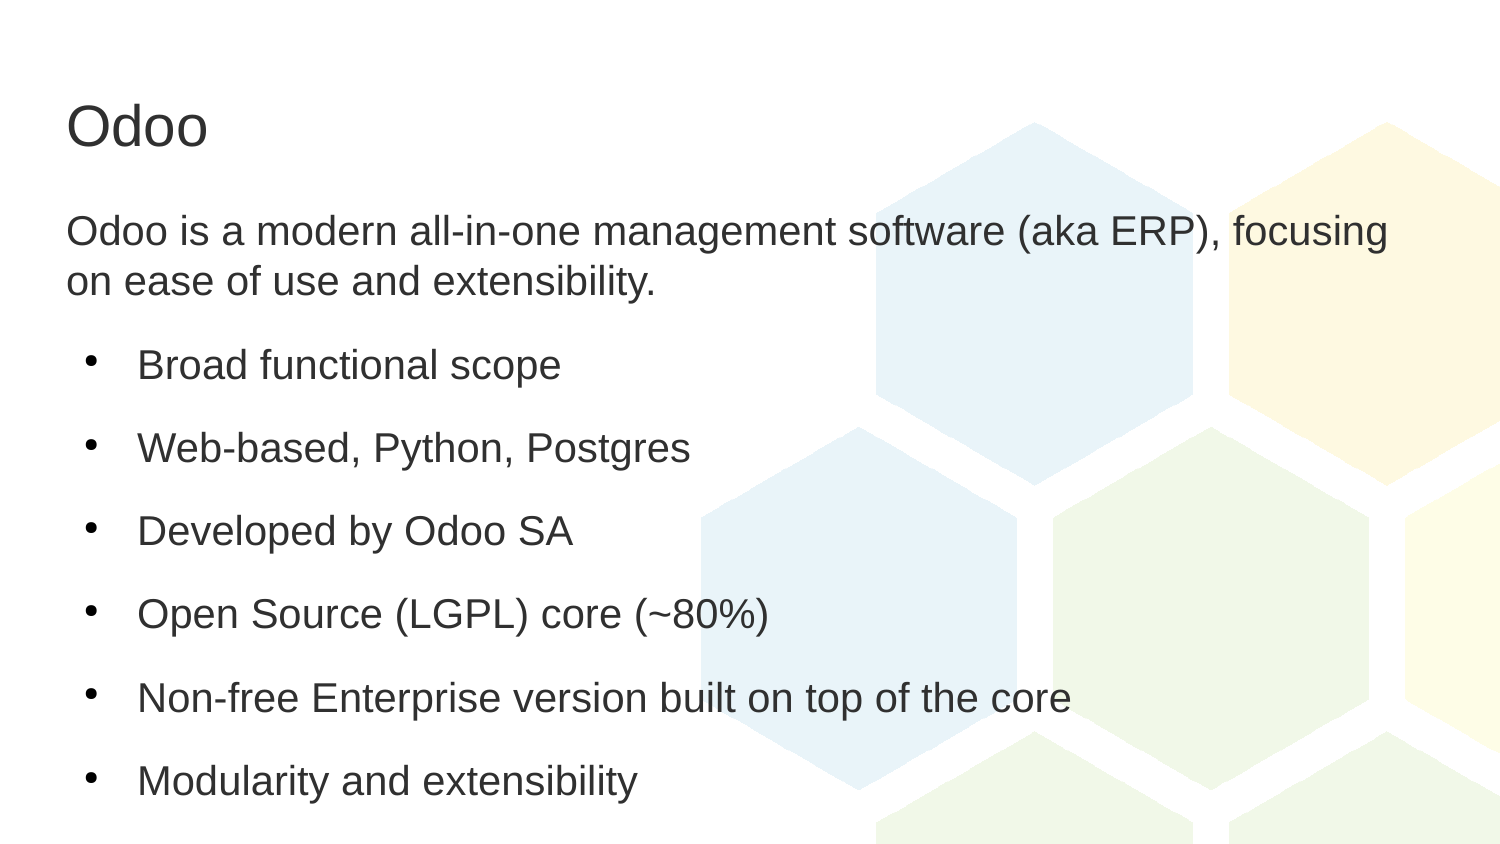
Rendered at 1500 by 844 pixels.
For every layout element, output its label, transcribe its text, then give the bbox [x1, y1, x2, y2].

list Odoo is a modern all-in-one management software (aka ERP), focusing on ease of use and extensibility. Broad functional scope Web-based, Python, Postgres Developed by Odoo SA Open Source (LGPL) core (~80%) Non-free Enterprise version built on top of the core Modularity and extensibility [51, 189, 1411, 763]
picture [0, 0, 1500, 844]
title Odoo [51, 72, 1449, 167]
